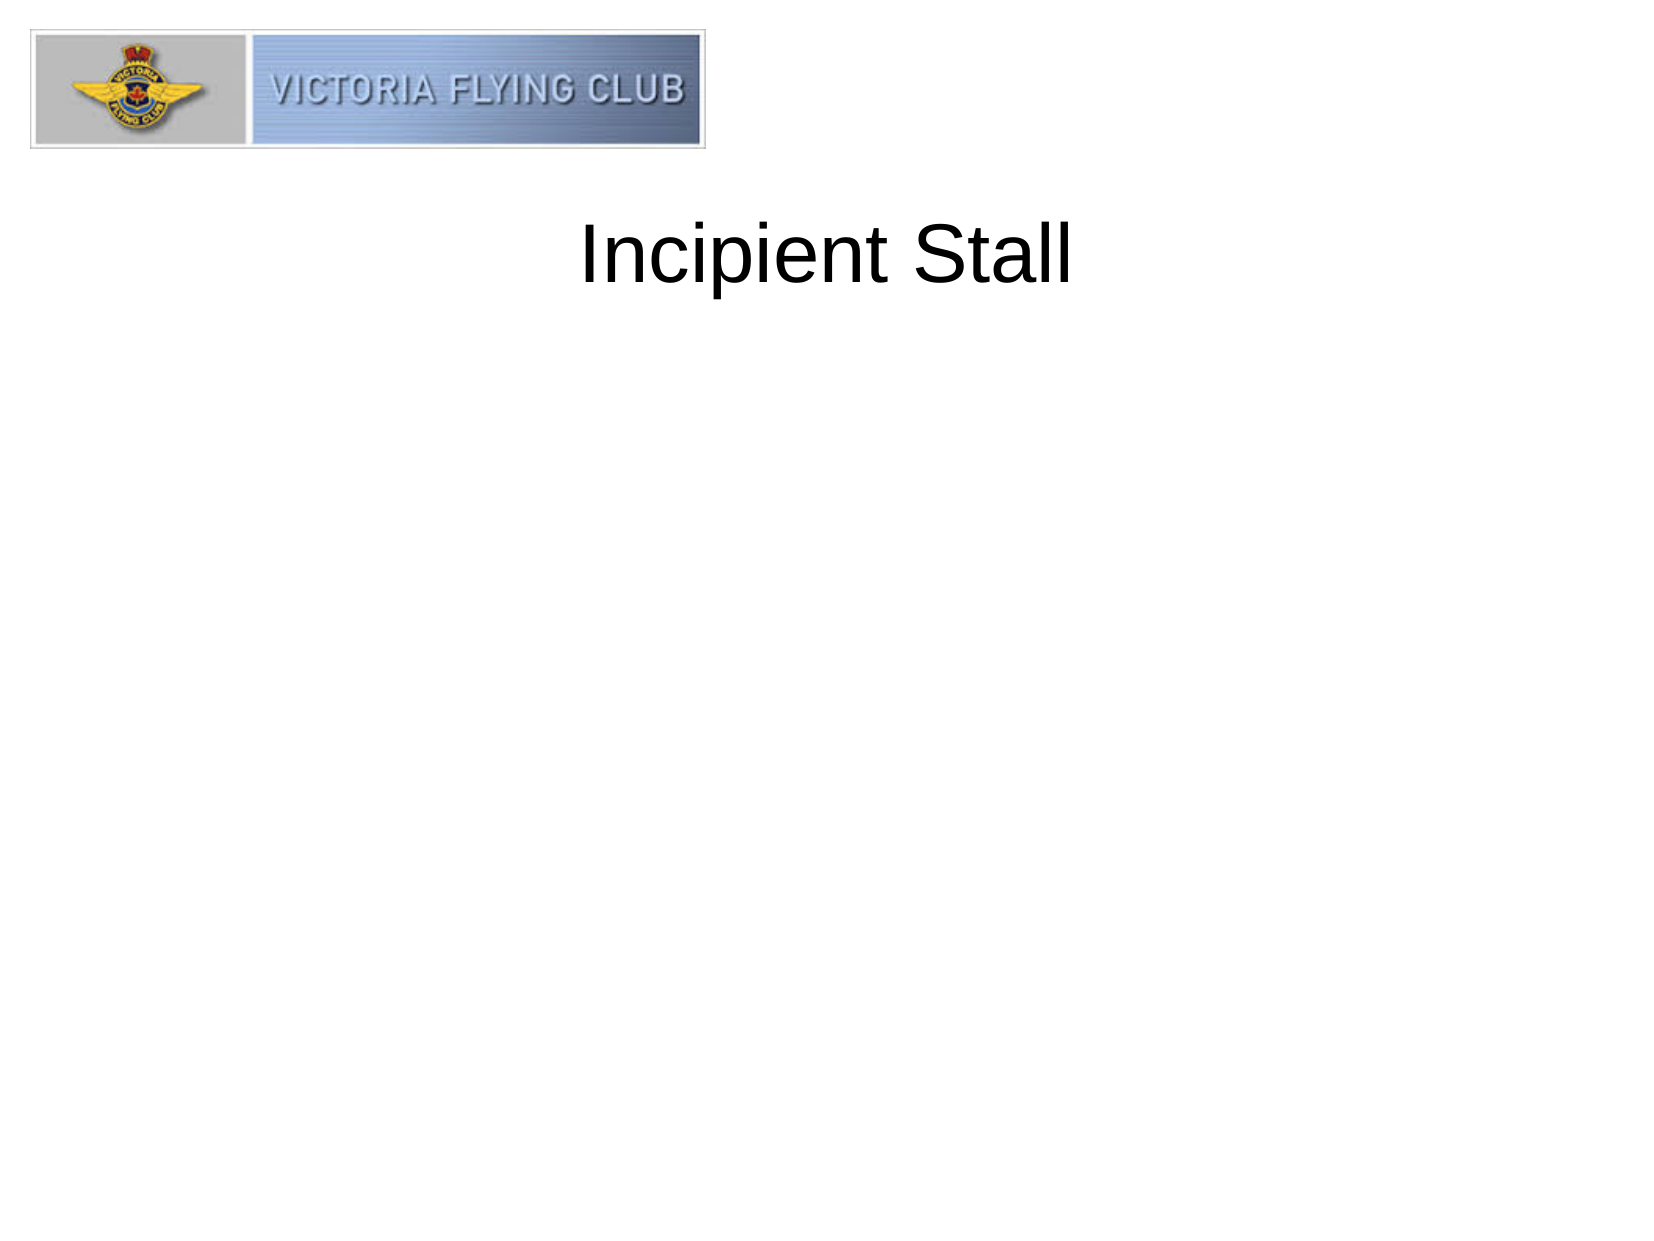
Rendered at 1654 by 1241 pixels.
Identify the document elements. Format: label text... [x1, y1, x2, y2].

title Incipient Stall [82, 150, 1571, 358]
picture [30, 29, 706, 149]
